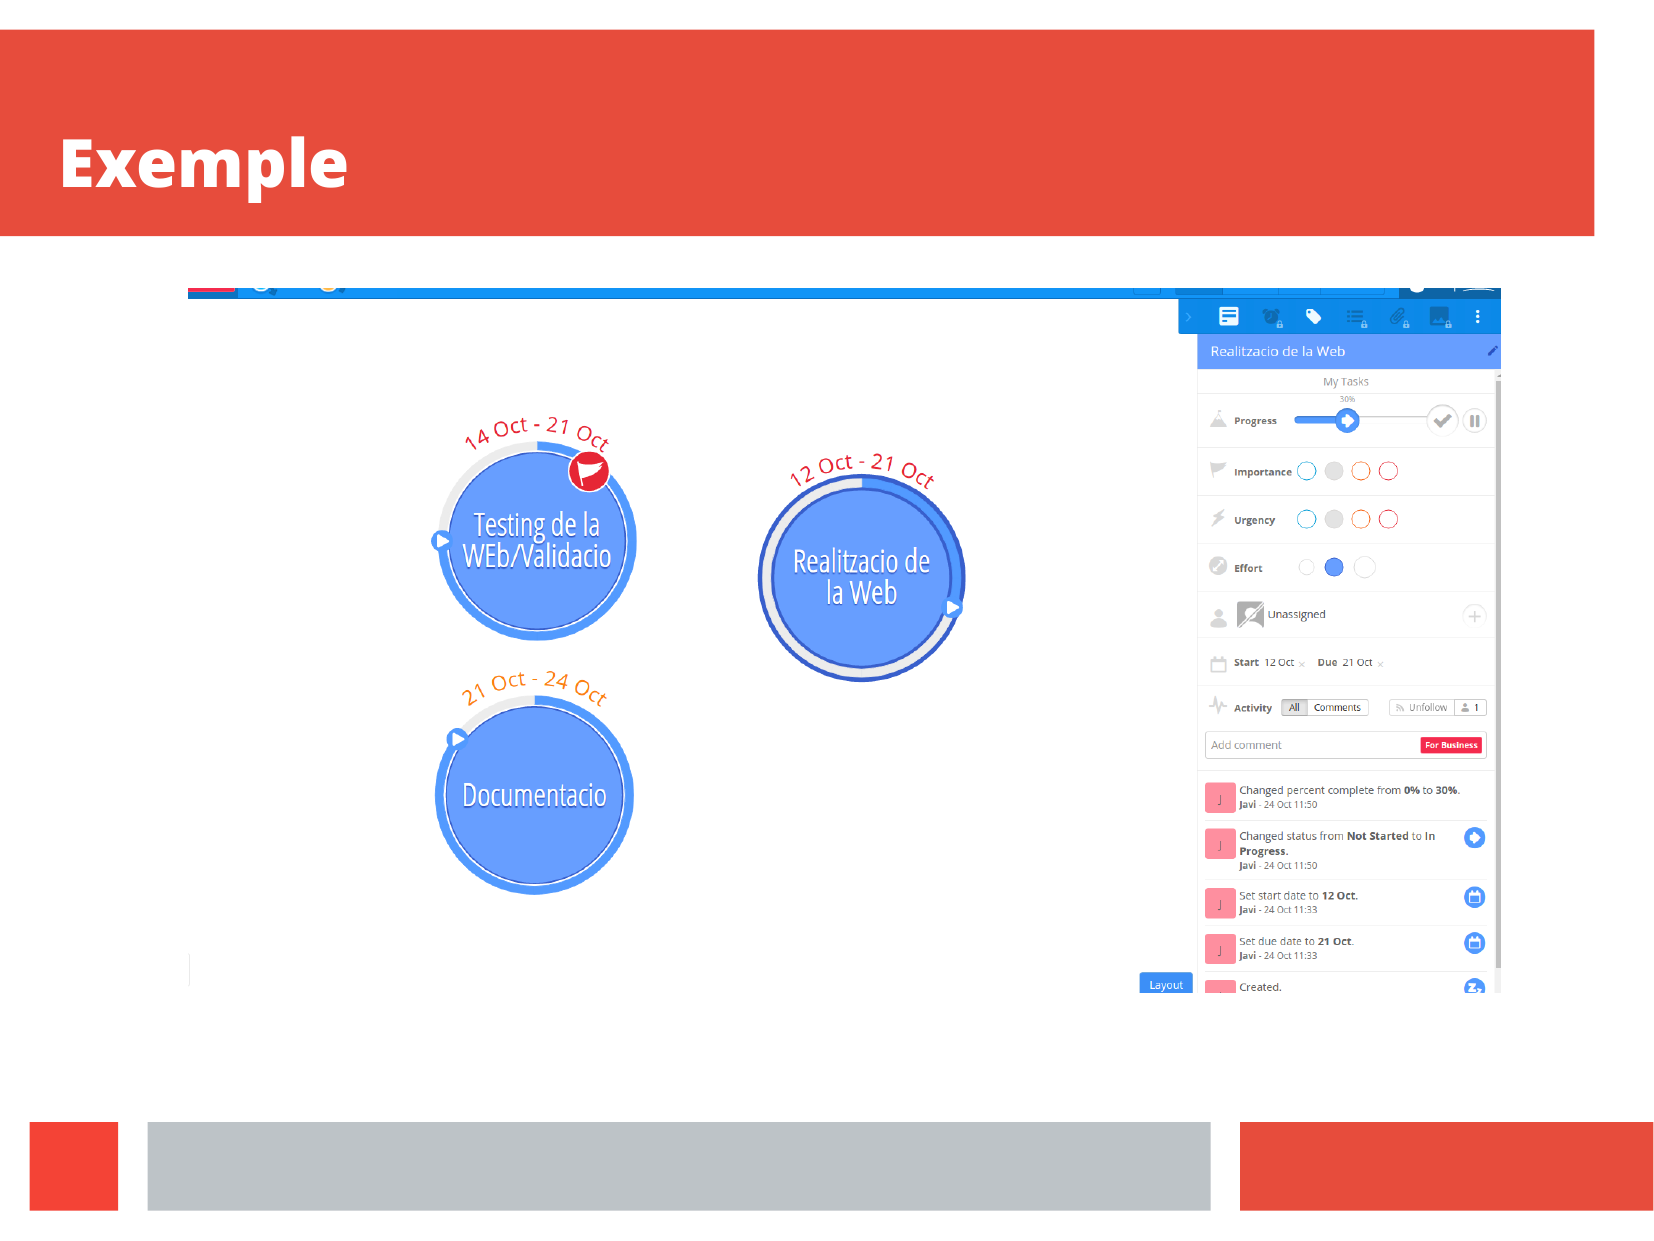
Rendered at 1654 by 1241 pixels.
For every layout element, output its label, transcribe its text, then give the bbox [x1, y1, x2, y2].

title Exemple [59, 59, 1595, 207]
picture [188, 288, 1501, 993]
